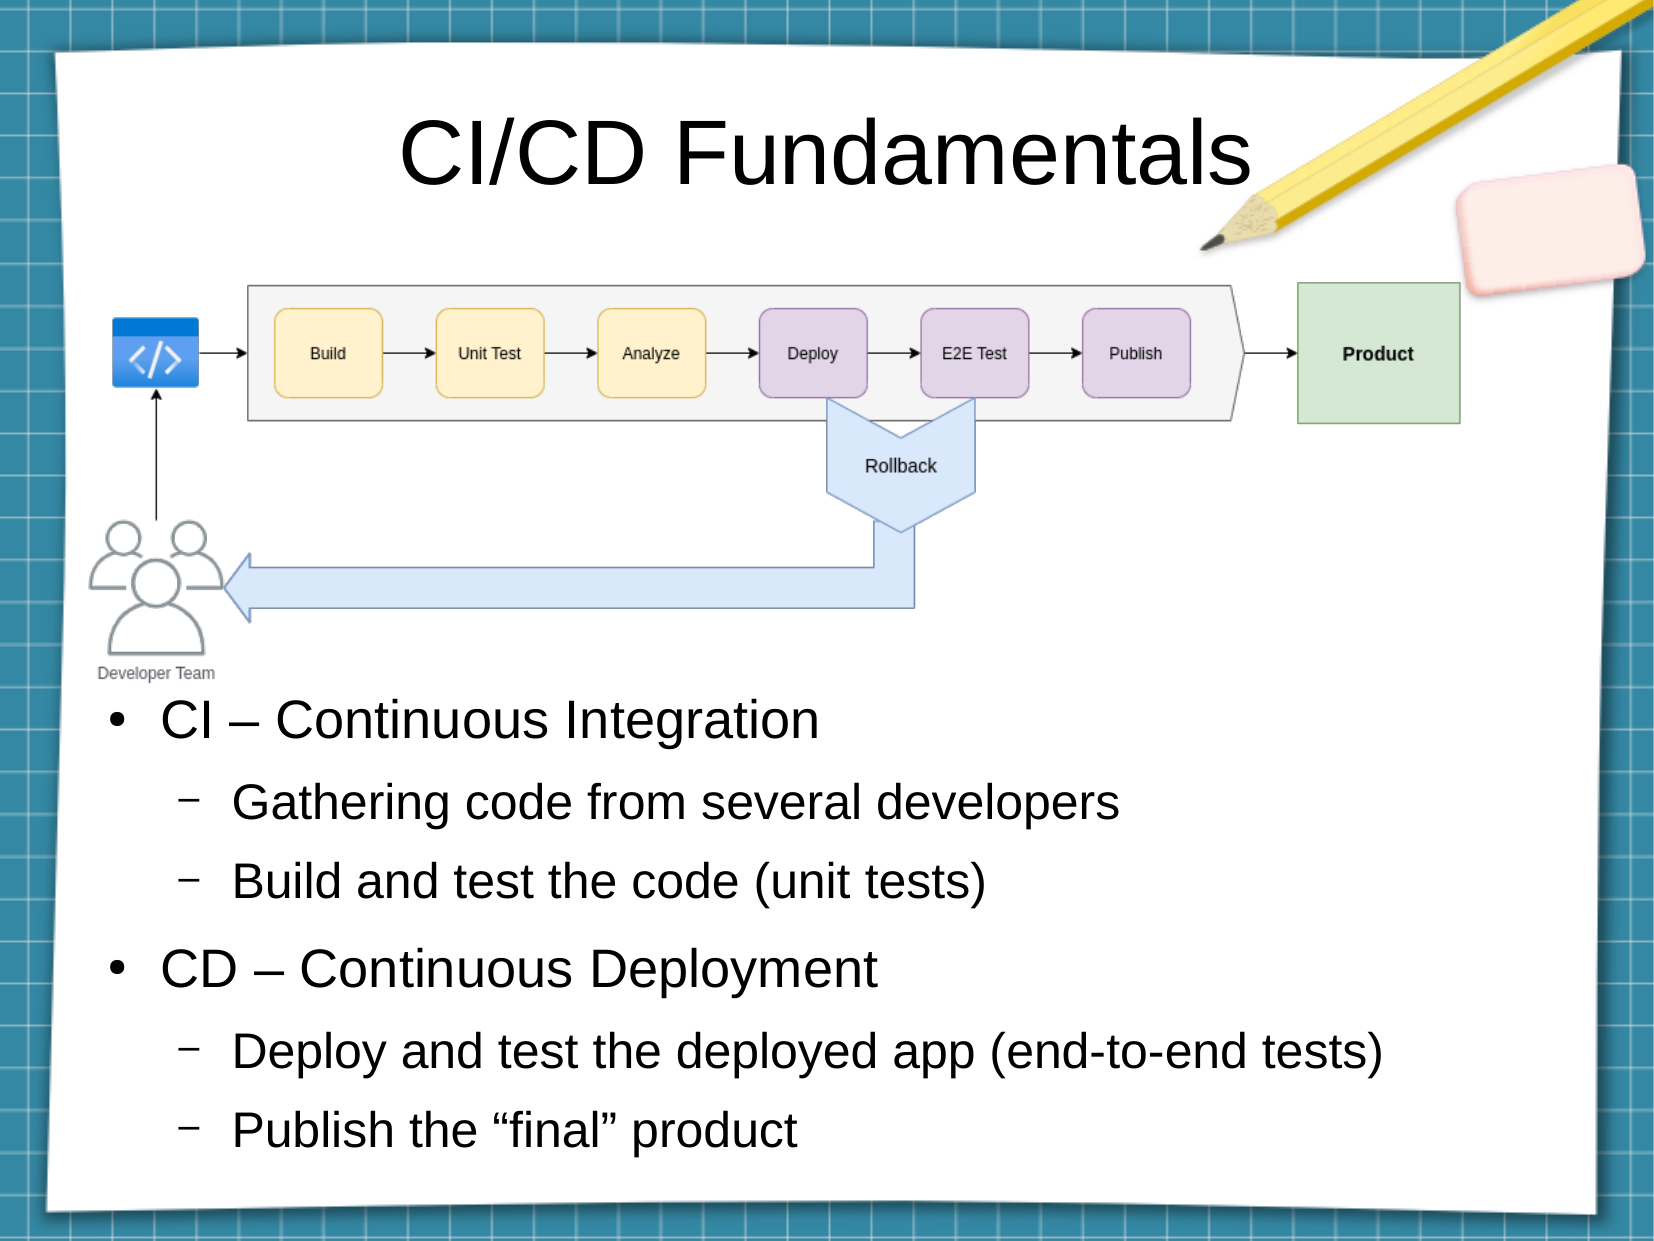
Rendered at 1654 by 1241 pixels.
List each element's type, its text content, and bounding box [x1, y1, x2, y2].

picture [0, 0, 1654, 1241]
list CI – Continuous Integration Gathering code from several developers Build and test the code (unit tests) CD – Continuous Deployment Deploy and test the deployed app (end-to-end tests) Publish the “final” product [90, 690, 1579, 1216]
title CI/CD Fundamentals [82, 49, 1571, 257]
